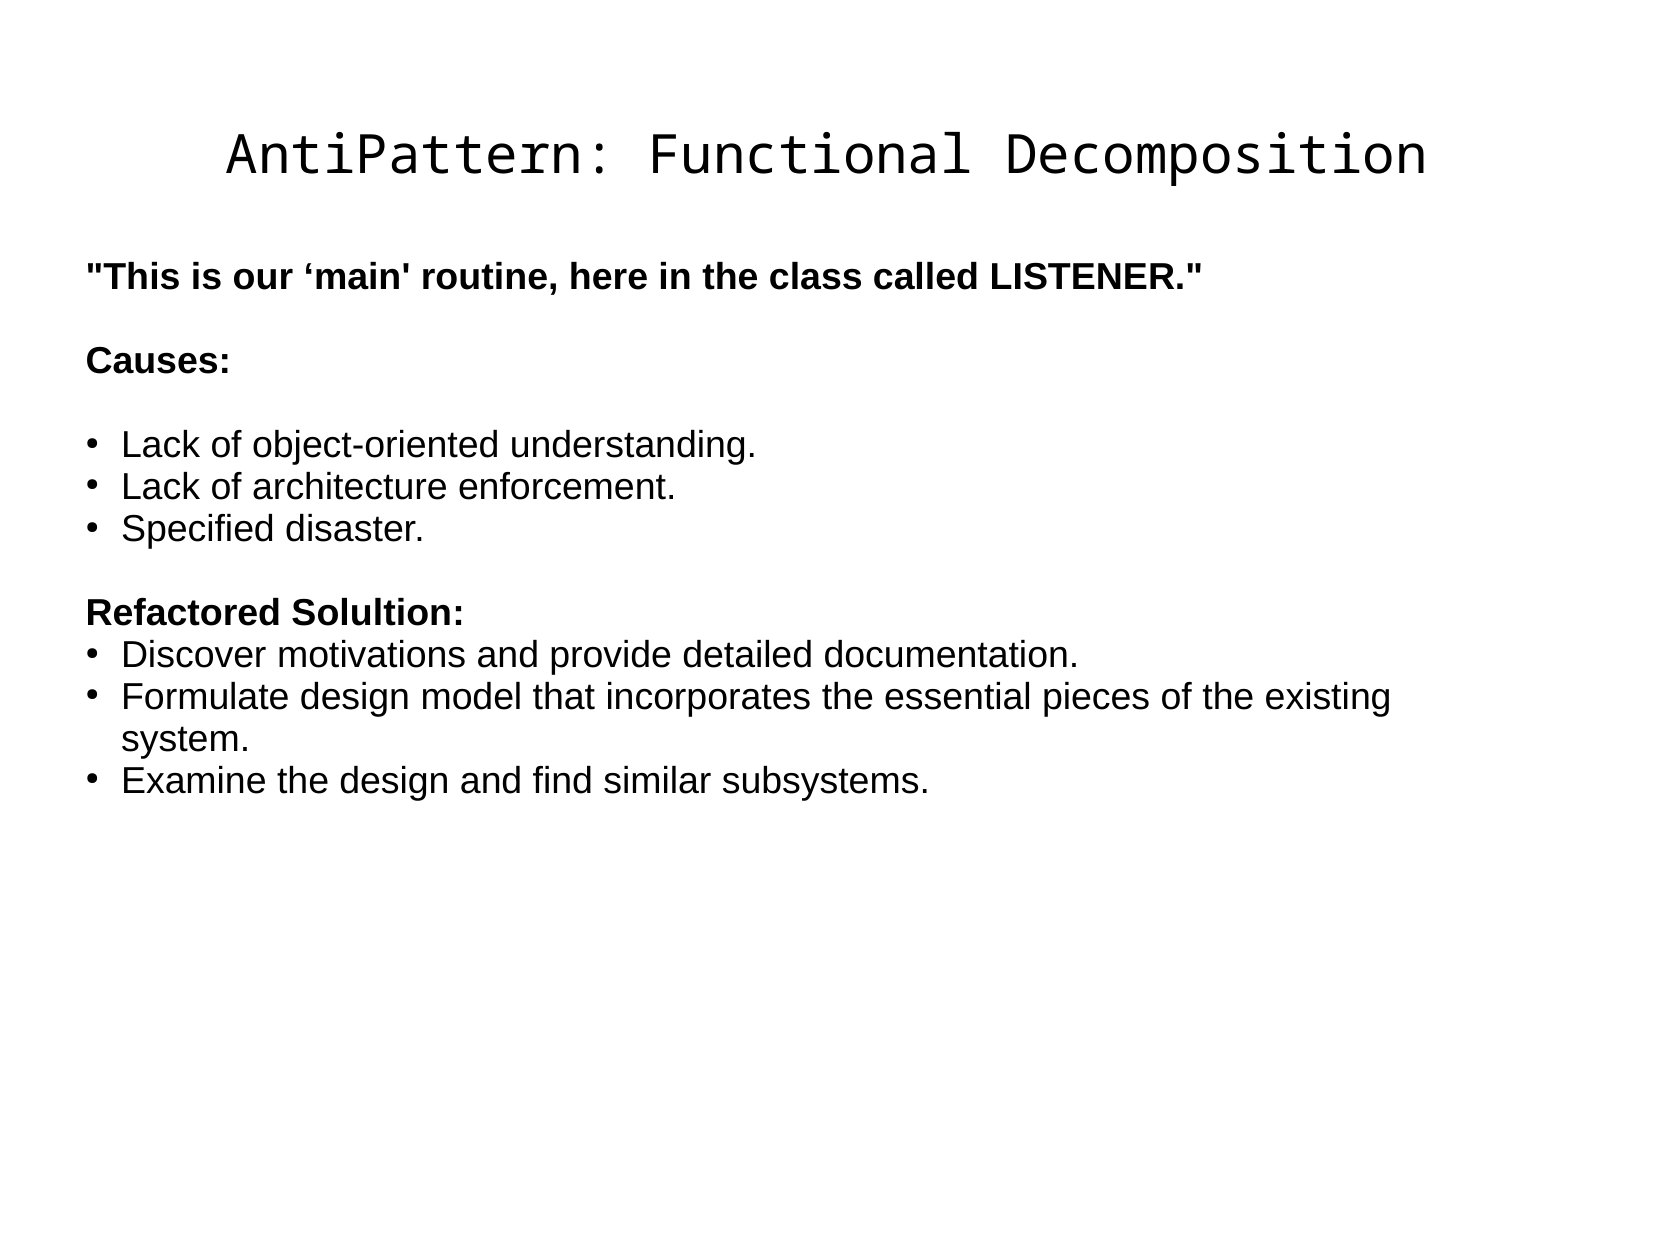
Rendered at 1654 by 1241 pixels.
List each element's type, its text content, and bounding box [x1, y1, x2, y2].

text_box "This is our ‘main' routine, here in the class called LISTENER." Causes: Lack of object-oriented understanding. Lack of architecture enforcement. Specified disaster. Refactored Solultion: Discover motivations and provide detailed documentation. Formulate design model that incorporates the essential pieces of the existing system. Examine the design and find similar subsystems. [70, 248, 1489, 851]
title AntiPattern: Functional Decomposition [82, 49, 1571, 257]
